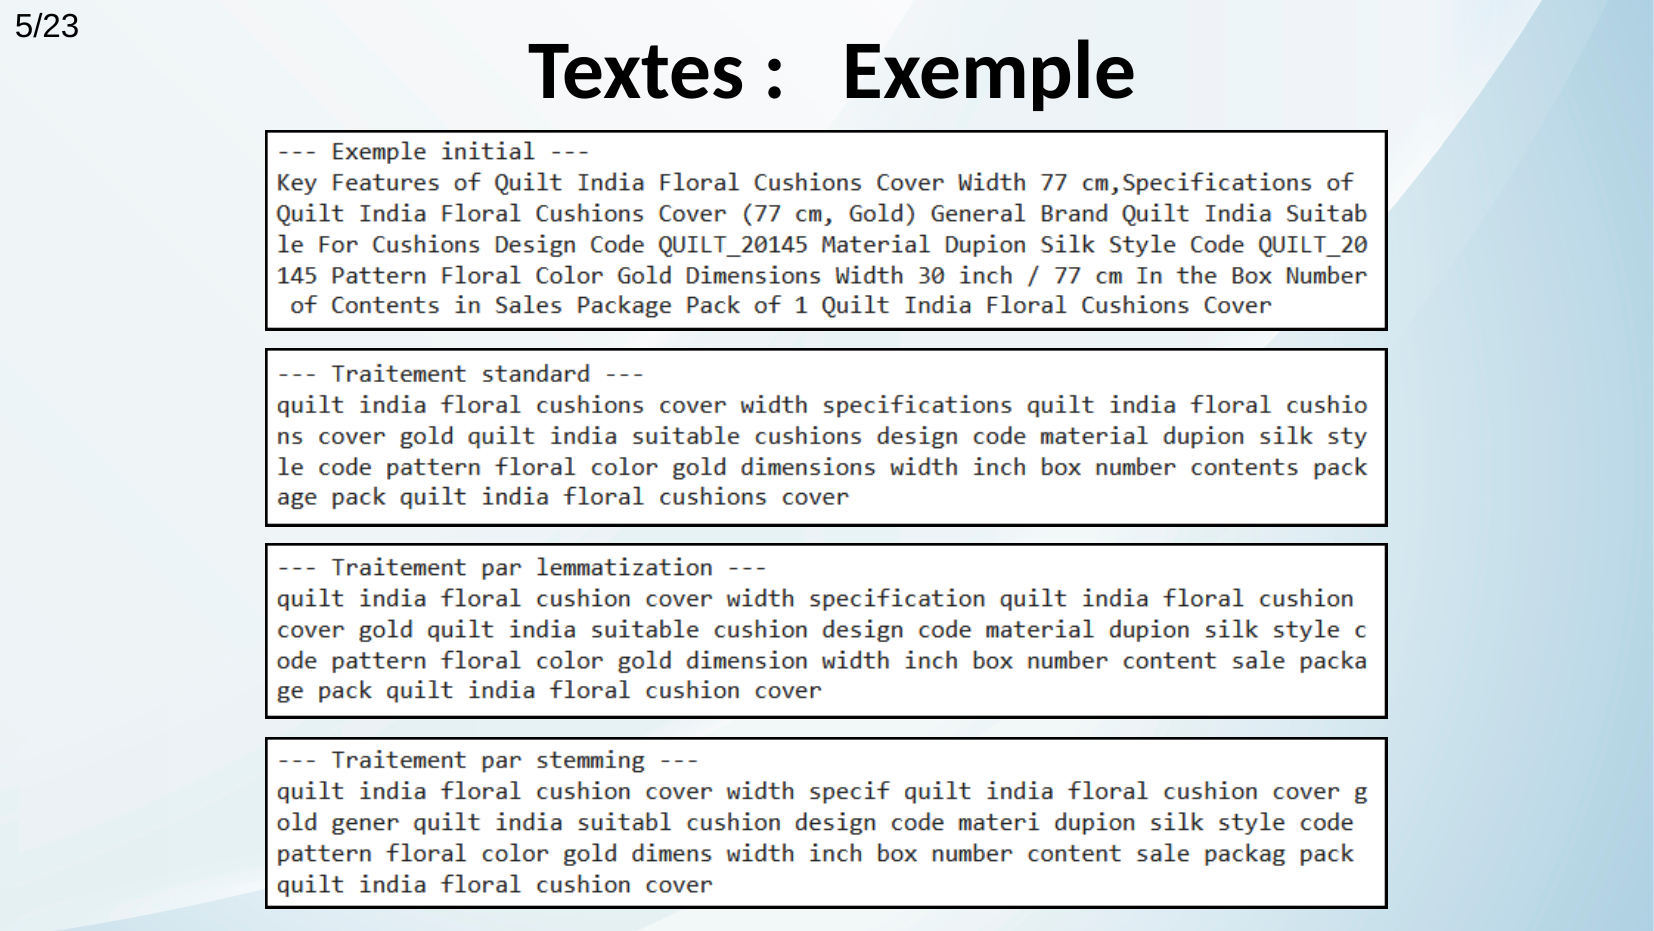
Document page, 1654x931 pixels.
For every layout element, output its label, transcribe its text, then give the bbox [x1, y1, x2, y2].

picture [0, 0, 1654, 931]
text_box 5/23 [0, 0, 88, 60]
title Textes : Exemple [88, 0, 1577, 156]
